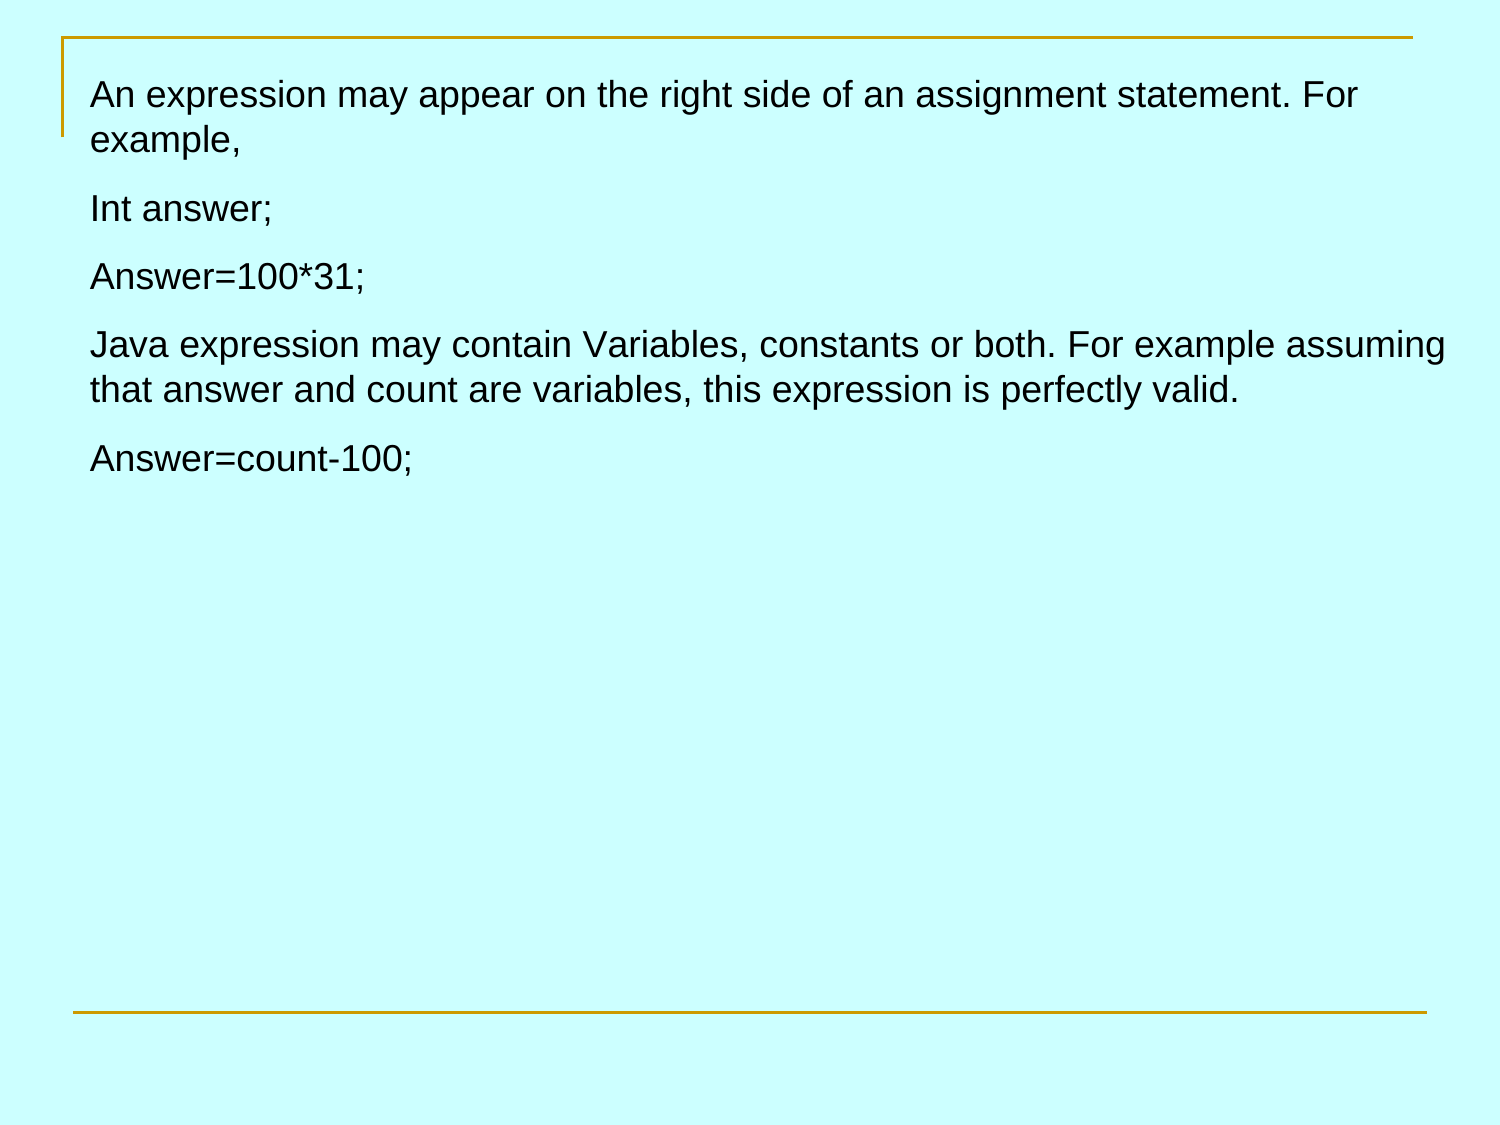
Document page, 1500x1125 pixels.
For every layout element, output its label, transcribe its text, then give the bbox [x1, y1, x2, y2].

text_box An expression may appear on the right side of an assignment statement. For example, Int answer; Answer=100*31; Java expression may contain Variables, constants or both. For example assuming that answer and count are variables, this expression is perfectly valid. Answer=count-100; [74, 62, 1463, 487]
